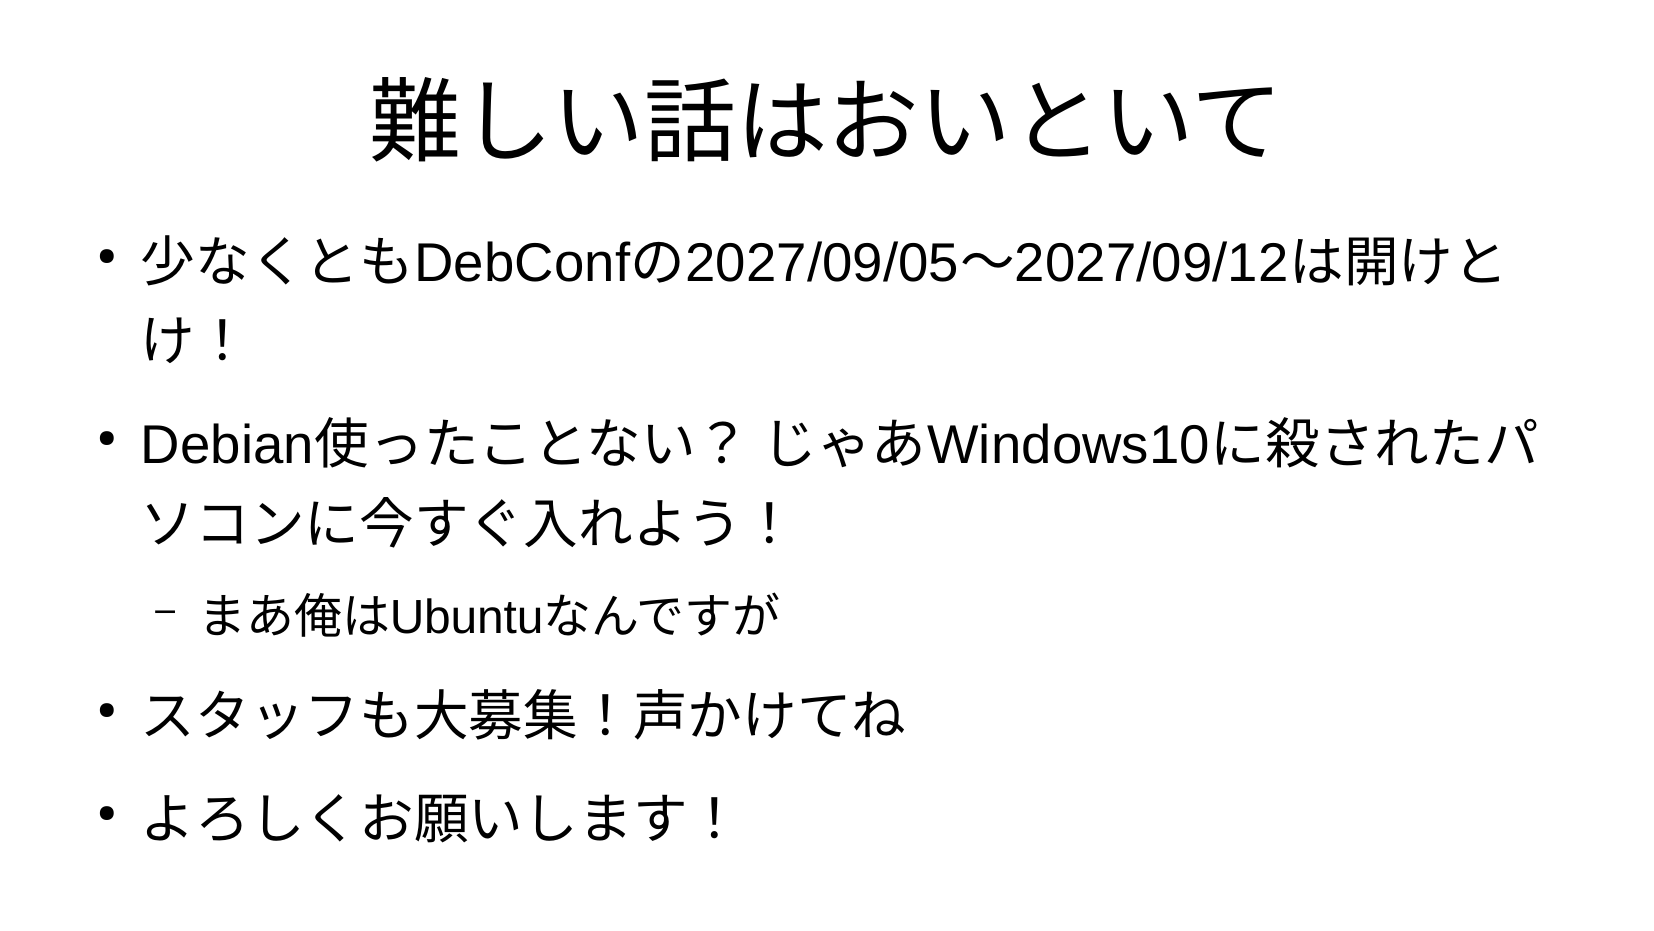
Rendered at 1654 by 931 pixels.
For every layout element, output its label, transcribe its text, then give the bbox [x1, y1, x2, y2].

list 少なくともDebConfの2027/09/05～2027/09/12は開けとけ！ Debian使ったことない？ じゃあWindows10に殺されたパソコンに今すぐ入れよう！ まあ俺はUbuntuなんですが スタッフも大募集！声かけてね よろしくお願いします！ [82, 217, 1571, 857]
title 難しい話はおいといて [82, 37, 1571, 193]
